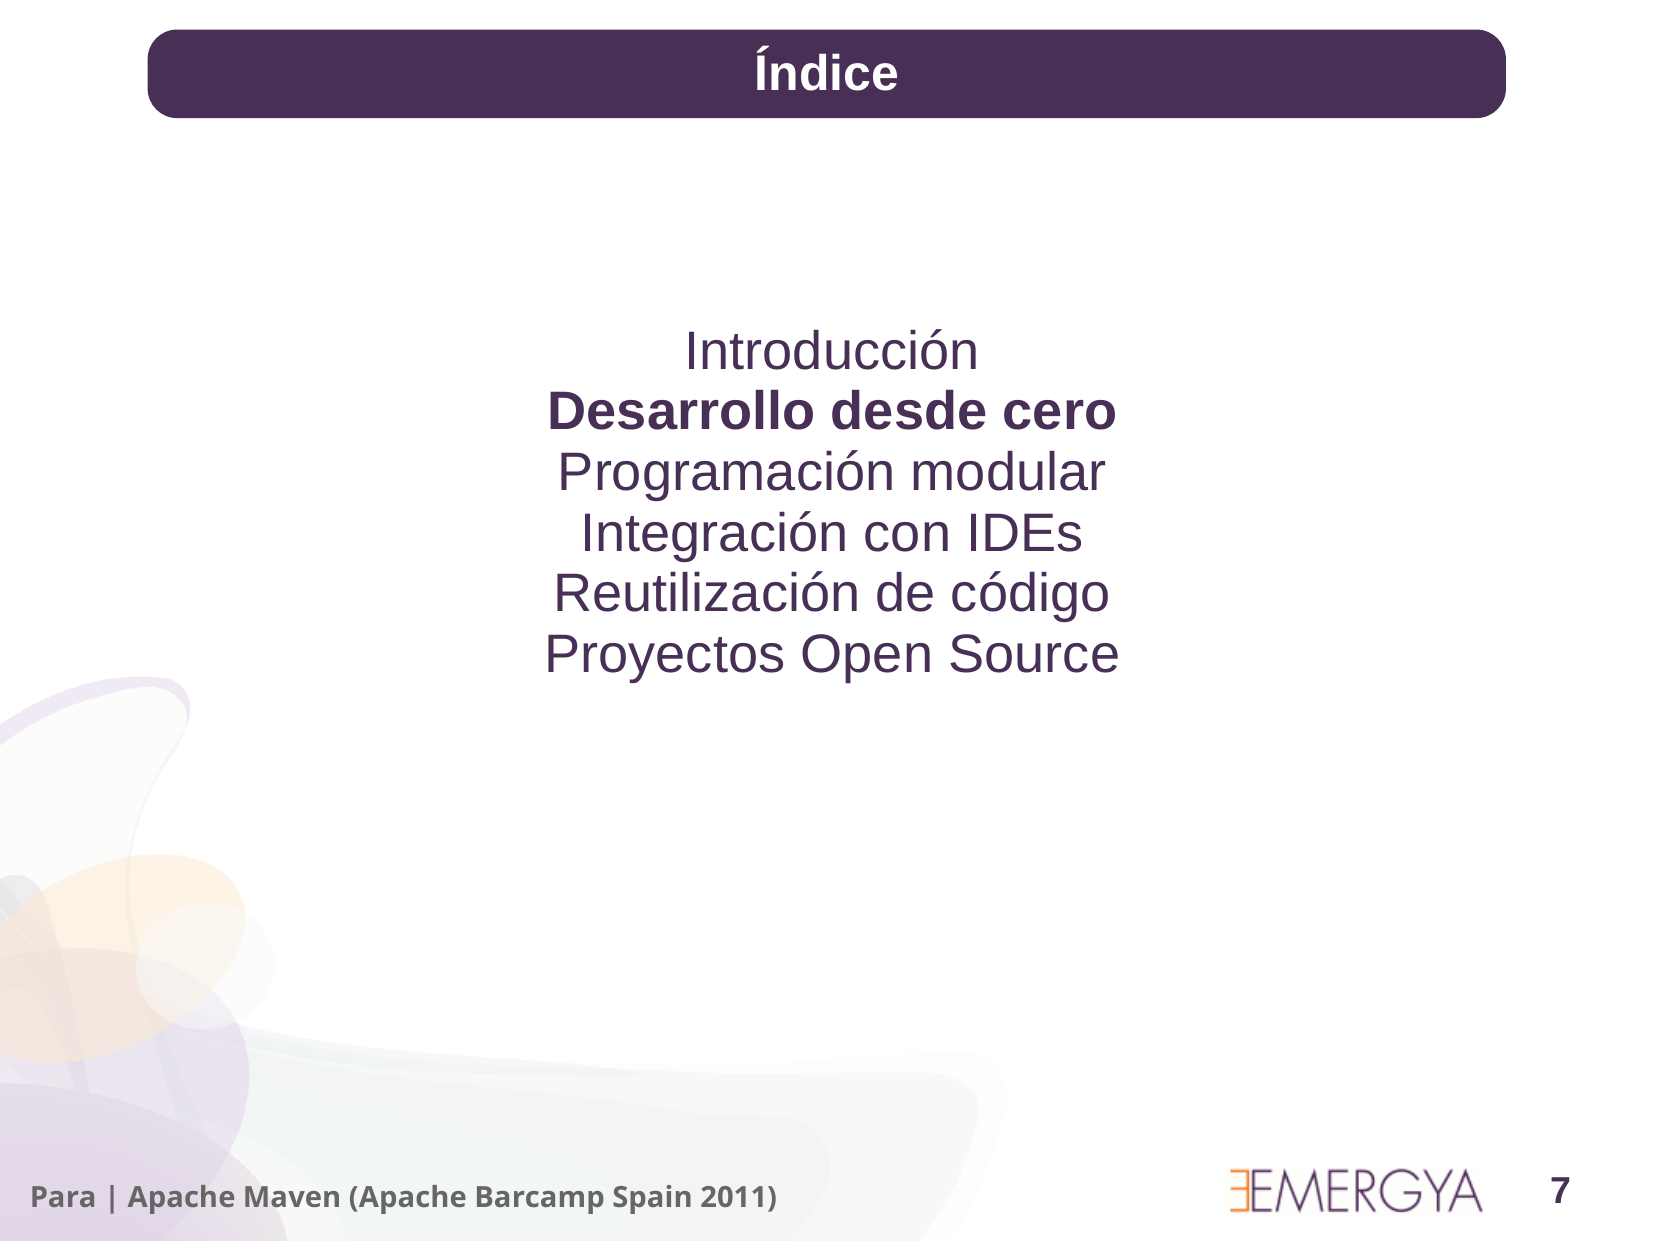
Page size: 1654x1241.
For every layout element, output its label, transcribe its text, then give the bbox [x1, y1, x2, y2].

picture [0, 673, 1017, 1241]
text_box Introducción Desarrollo desde cero Programación modular Integración con IDEs Reutilización de código Proyectos Open Source [88, 147, 1577, 857]
picture [1226, 1166, 1484, 1217]
text_box Índice [147, 29, 1506, 119]
